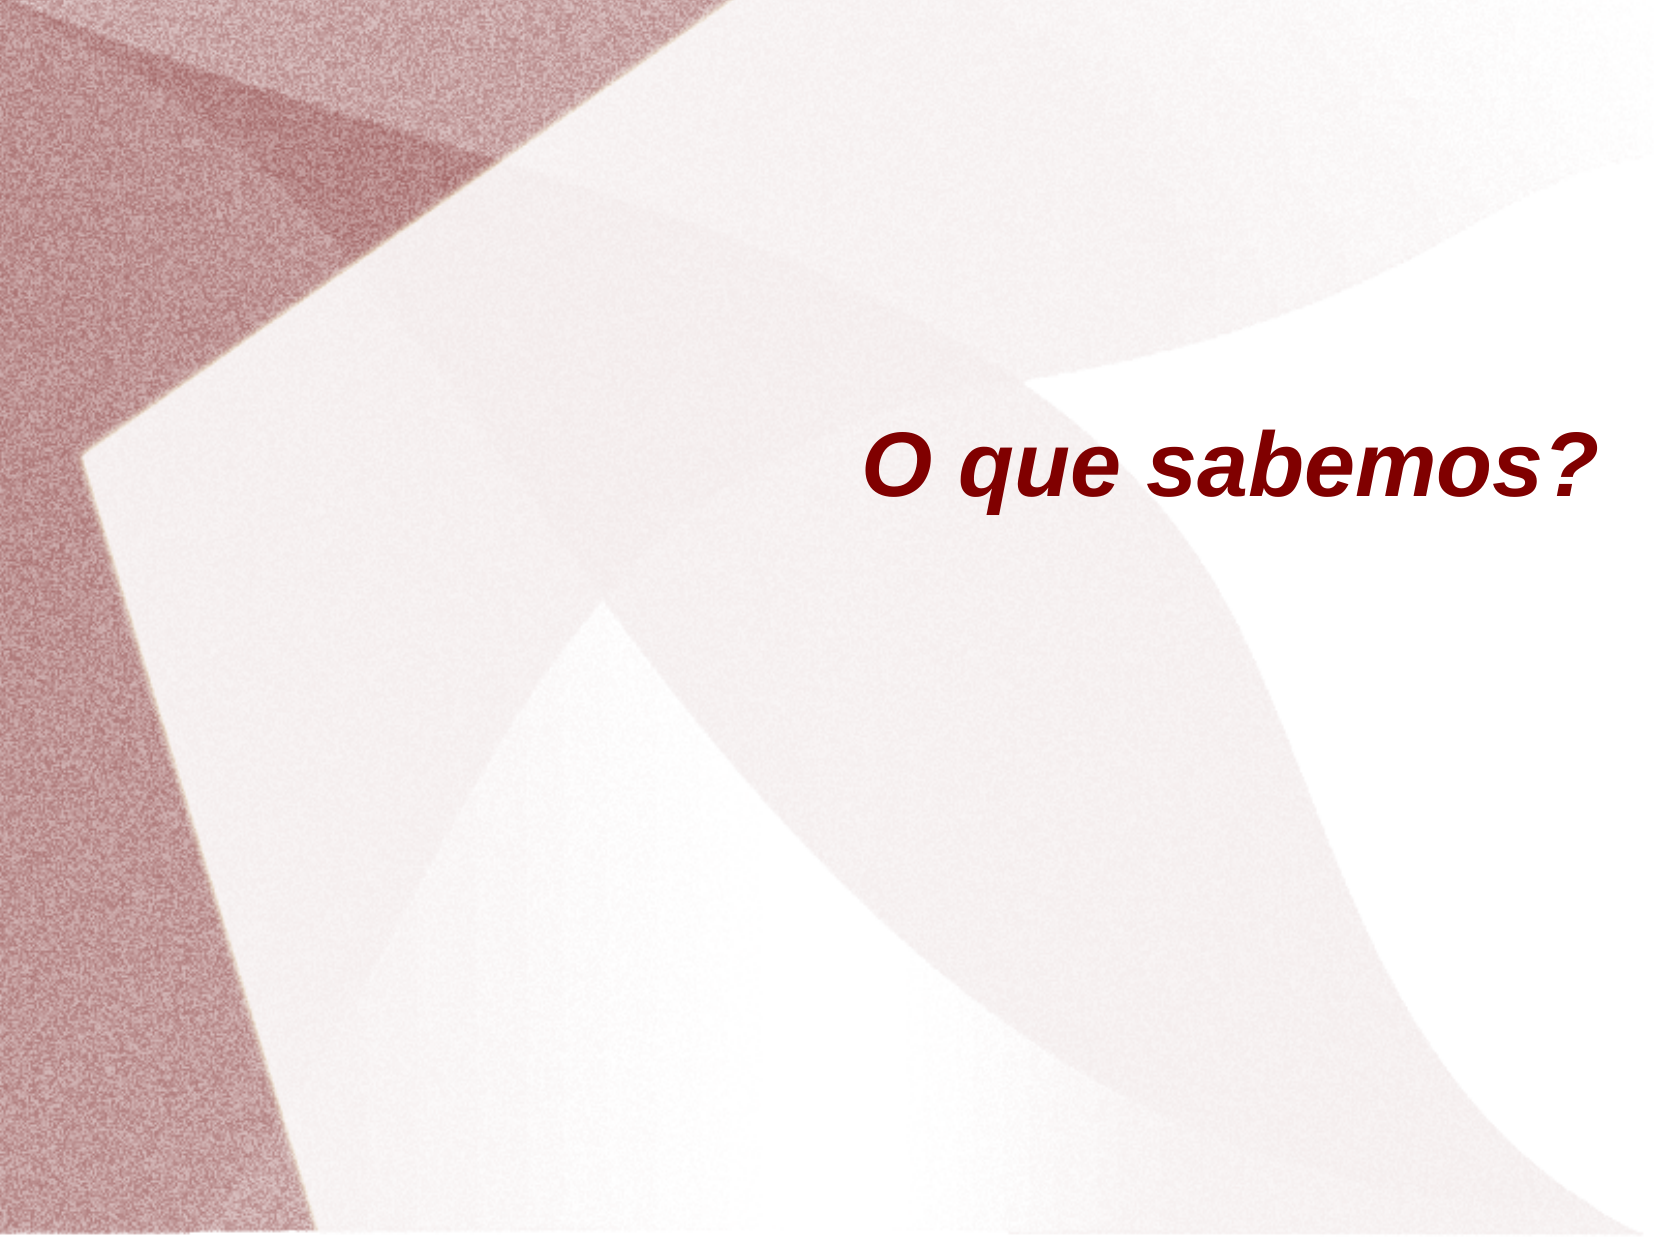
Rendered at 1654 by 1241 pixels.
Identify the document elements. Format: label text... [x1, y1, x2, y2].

title O que sabemos? [590, 368, 1601, 562]
picture [0, 0, 1654, 1241]
